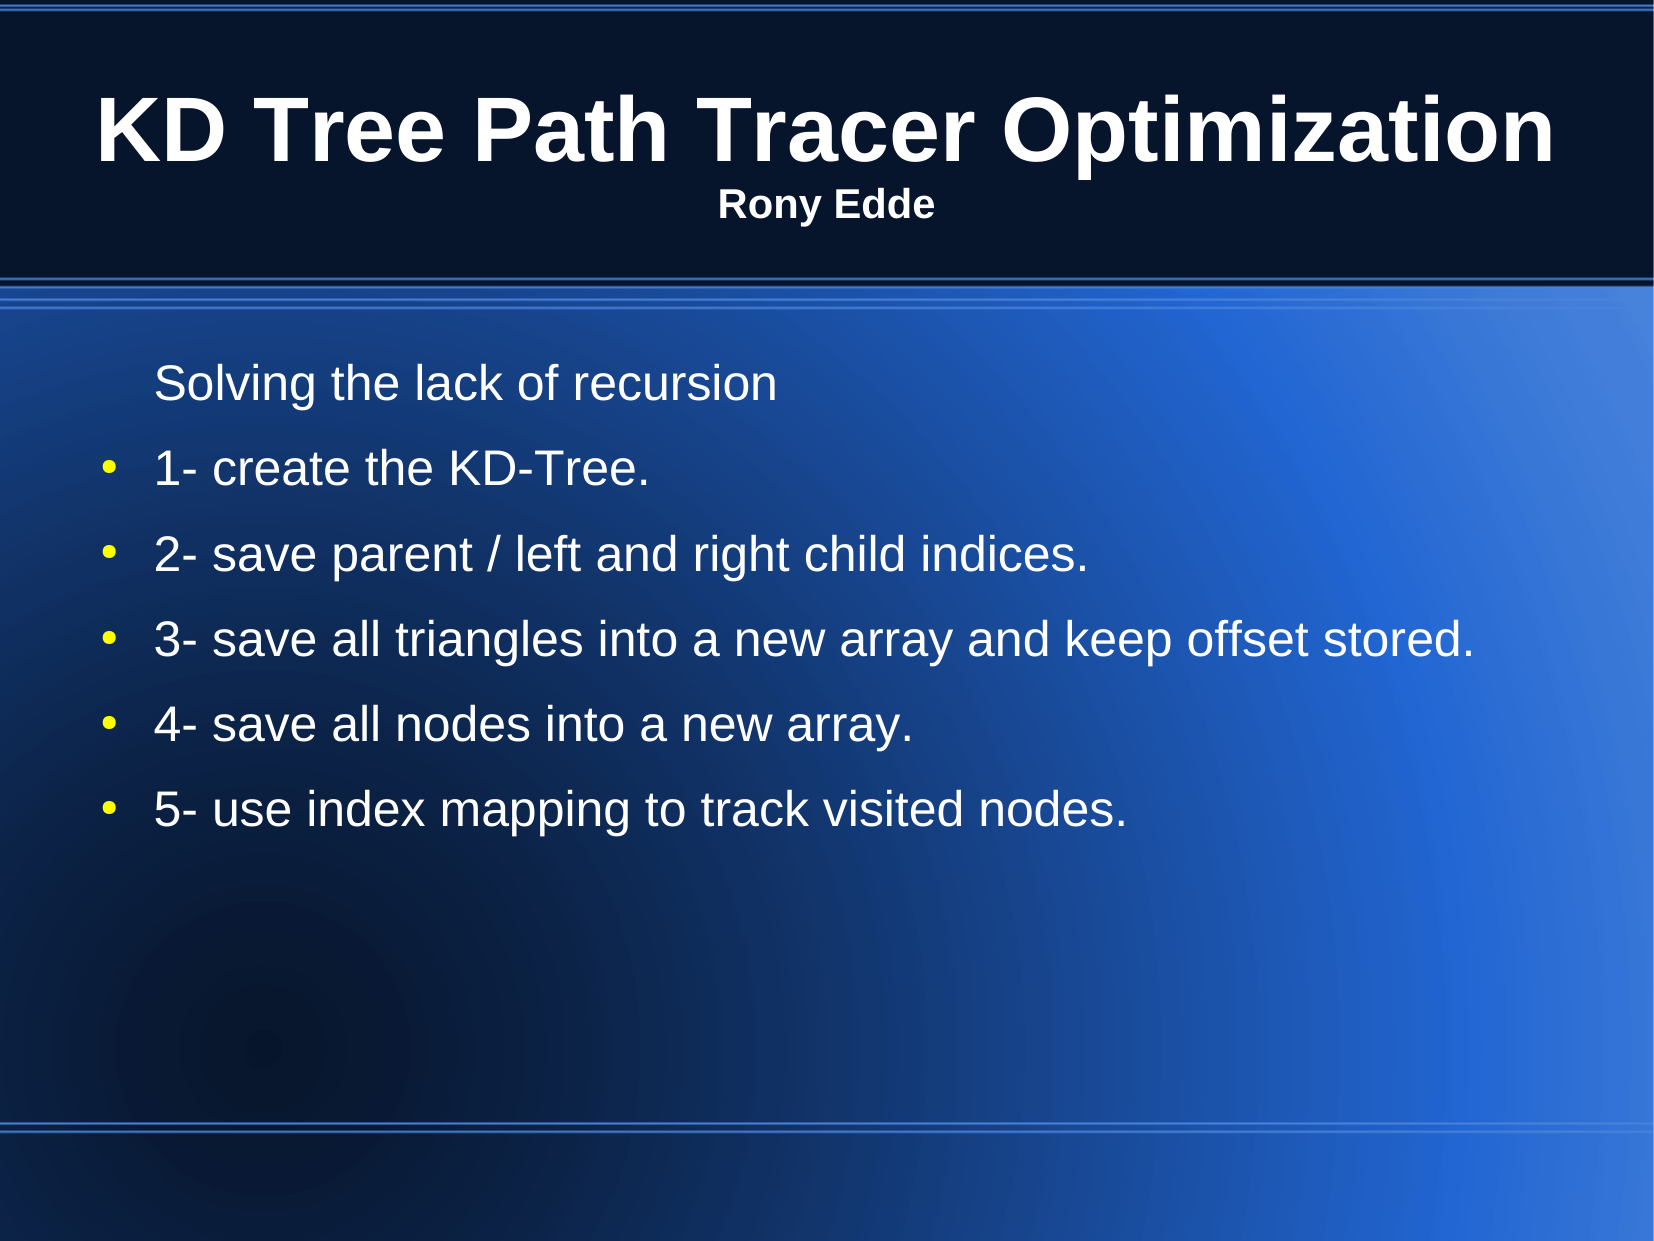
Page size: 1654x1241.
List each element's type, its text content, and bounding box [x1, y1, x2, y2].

picture [0, 0, 1654, 1241]
list Solving the lack of recursion 1- create the KD-Tree. 2- save parent / left and right child indices. 3- save all triangles into a new array and keep offset stored. 4- save all nodes into a new array. 5- use index mapping to track visited nodes. [82, 355, 1571, 1058]
title KD Tree Path Tracer Optimization Rony Edde [82, 56, 1571, 250]
